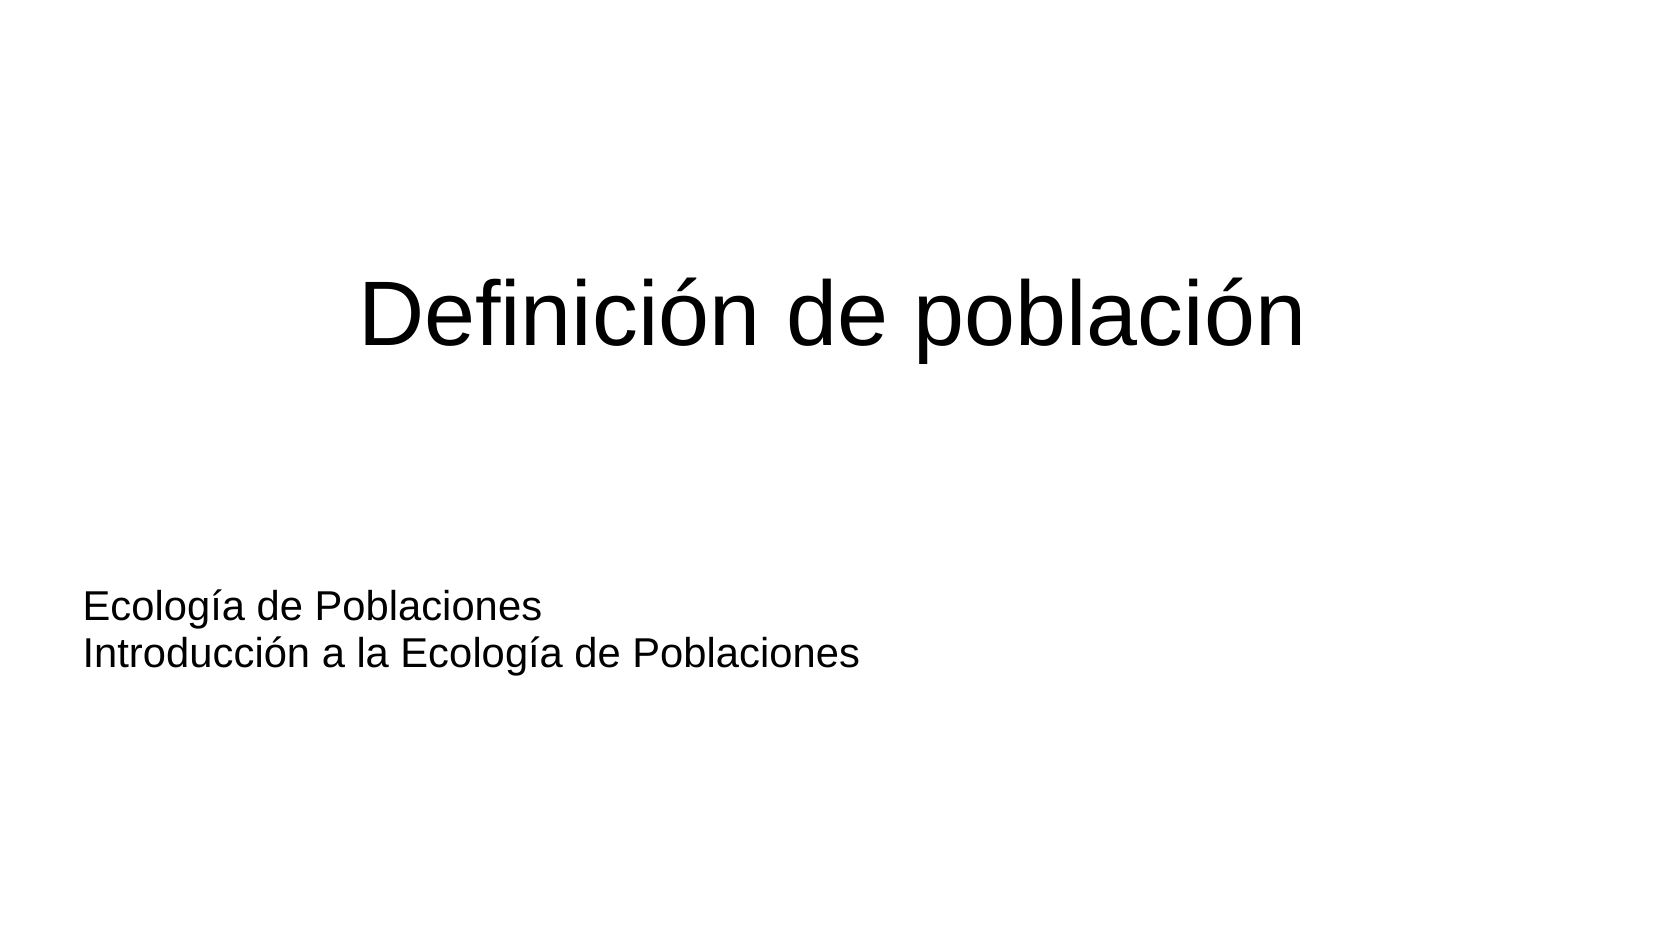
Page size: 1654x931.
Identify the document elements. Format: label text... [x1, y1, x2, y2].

subtitle Ecología de Poblaciones Introducción a la Ecología de Poblaciones [82, 501, 1571, 758]
title Definición de población [88, 236, 1577, 392]
